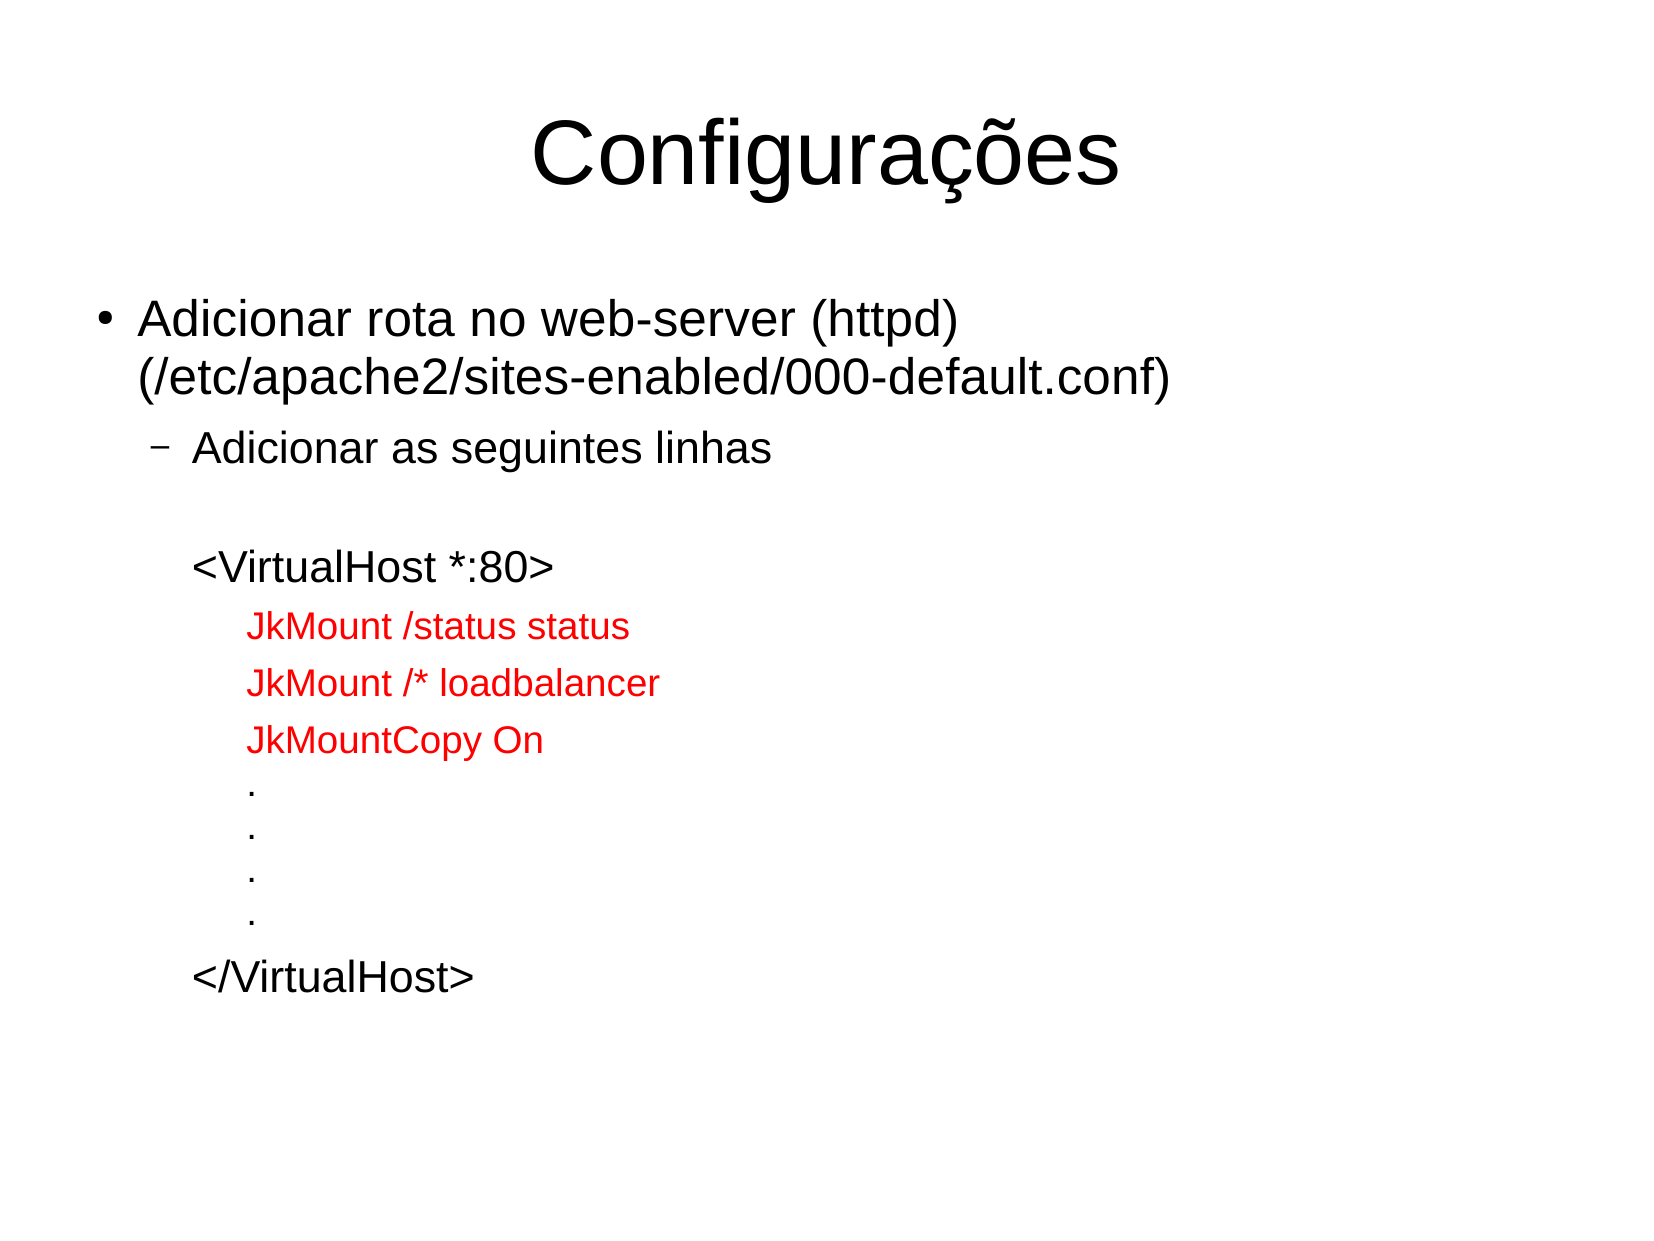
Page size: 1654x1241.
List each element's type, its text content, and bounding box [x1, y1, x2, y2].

title Configurações [82, 49, 1571, 257]
list Adicionar rota no web-server (httpd) (/etc/apache2/sites-enabled/000-default.conf) Adicionar as seguintes linhas <VirtualHost *:80> JkMount /status status JkMount /* loadbalancer JkMountCopy On . . . . </VirtualHost> [82, 290, 1571, 1010]
